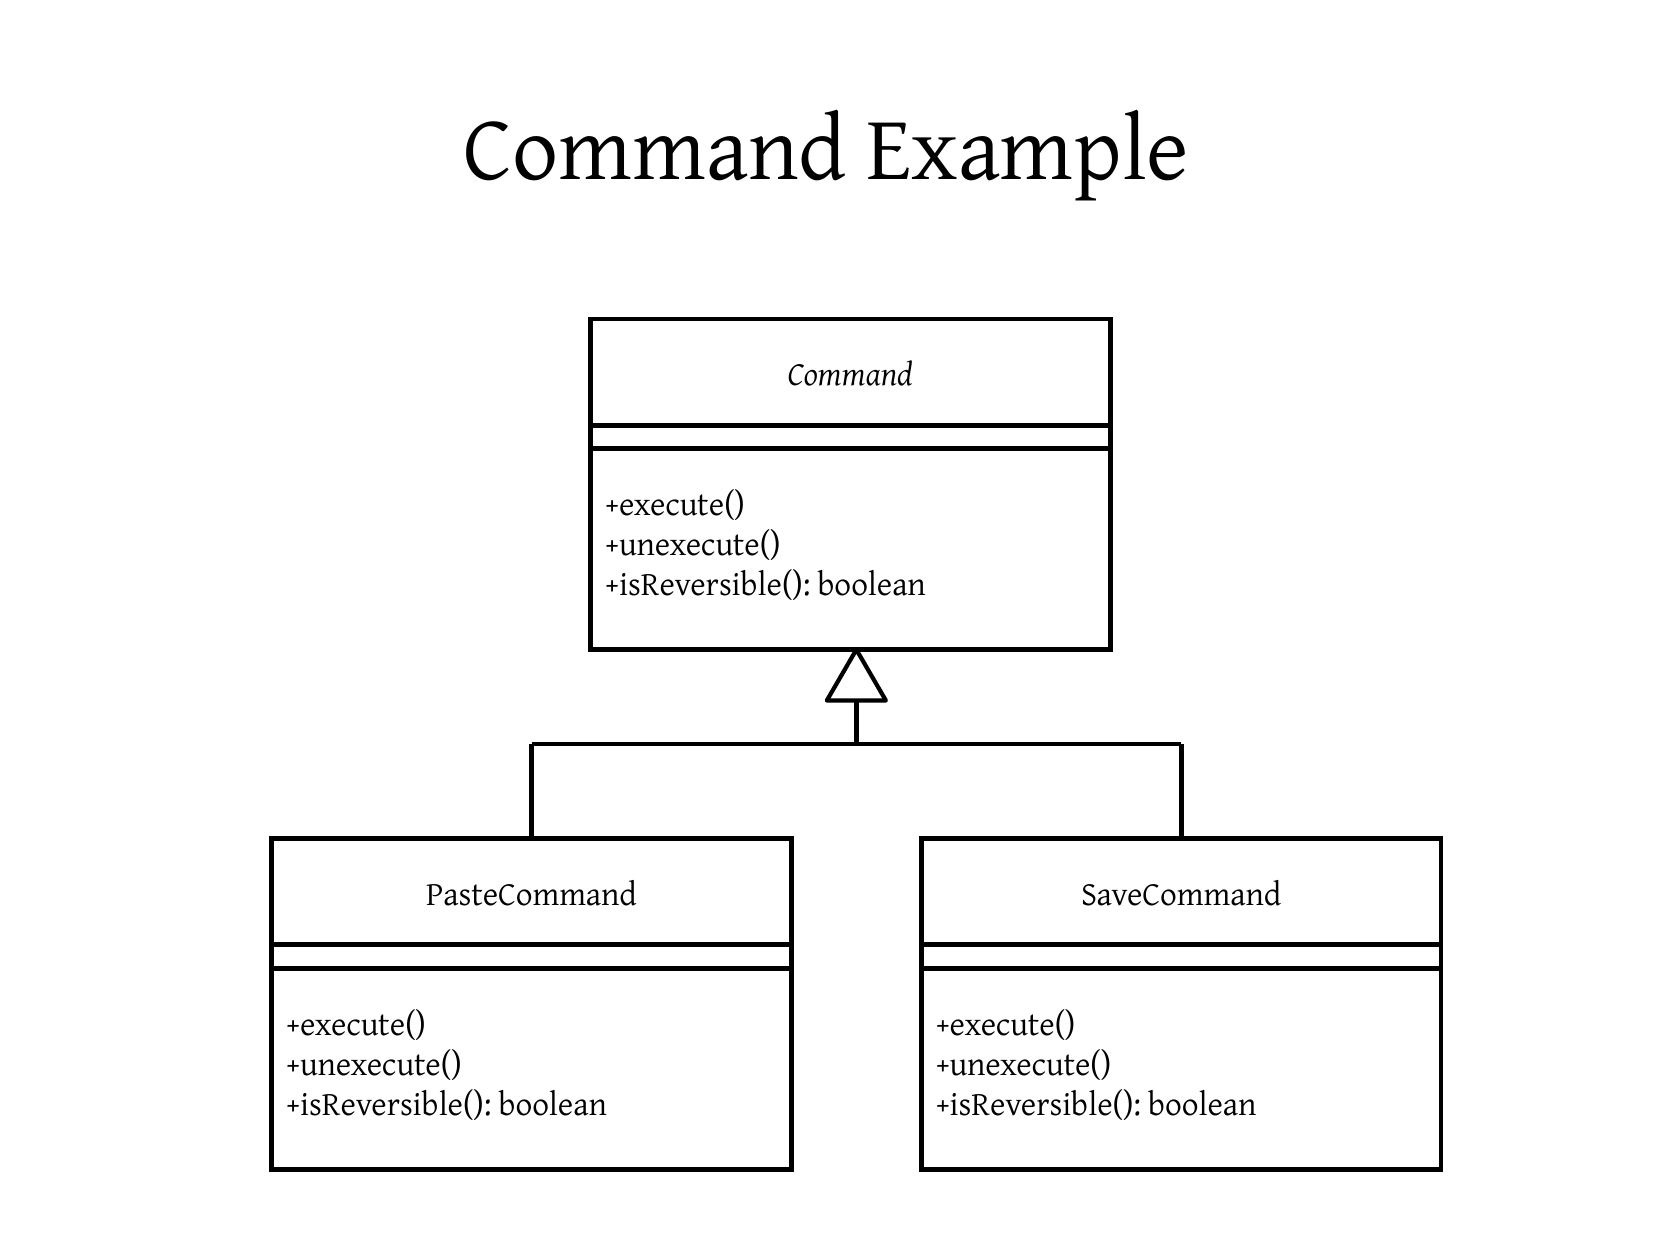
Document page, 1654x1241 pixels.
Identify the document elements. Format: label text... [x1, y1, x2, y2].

text_box +execute() +unexecute() +isReversible(): boolean [271, 944, 792, 1170]
text_box +execute() +unexecute() +isReversible(): boolean [921, 971, 1442, 1170]
text_box PasteCommand [271, 838, 792, 944]
text_box Command [590, 318, 1111, 425]
text_box [826, 650, 886, 701]
title Command Example [82, 49, 1571, 257]
text_box +execute() +unexecute() +isReversible(): boolean [921, 944, 1442, 970]
text_box +execute() +unexecute() +isReversible(): boolean [590, 425, 1111, 650]
text_box SaveCommand [921, 838, 1442, 944]
